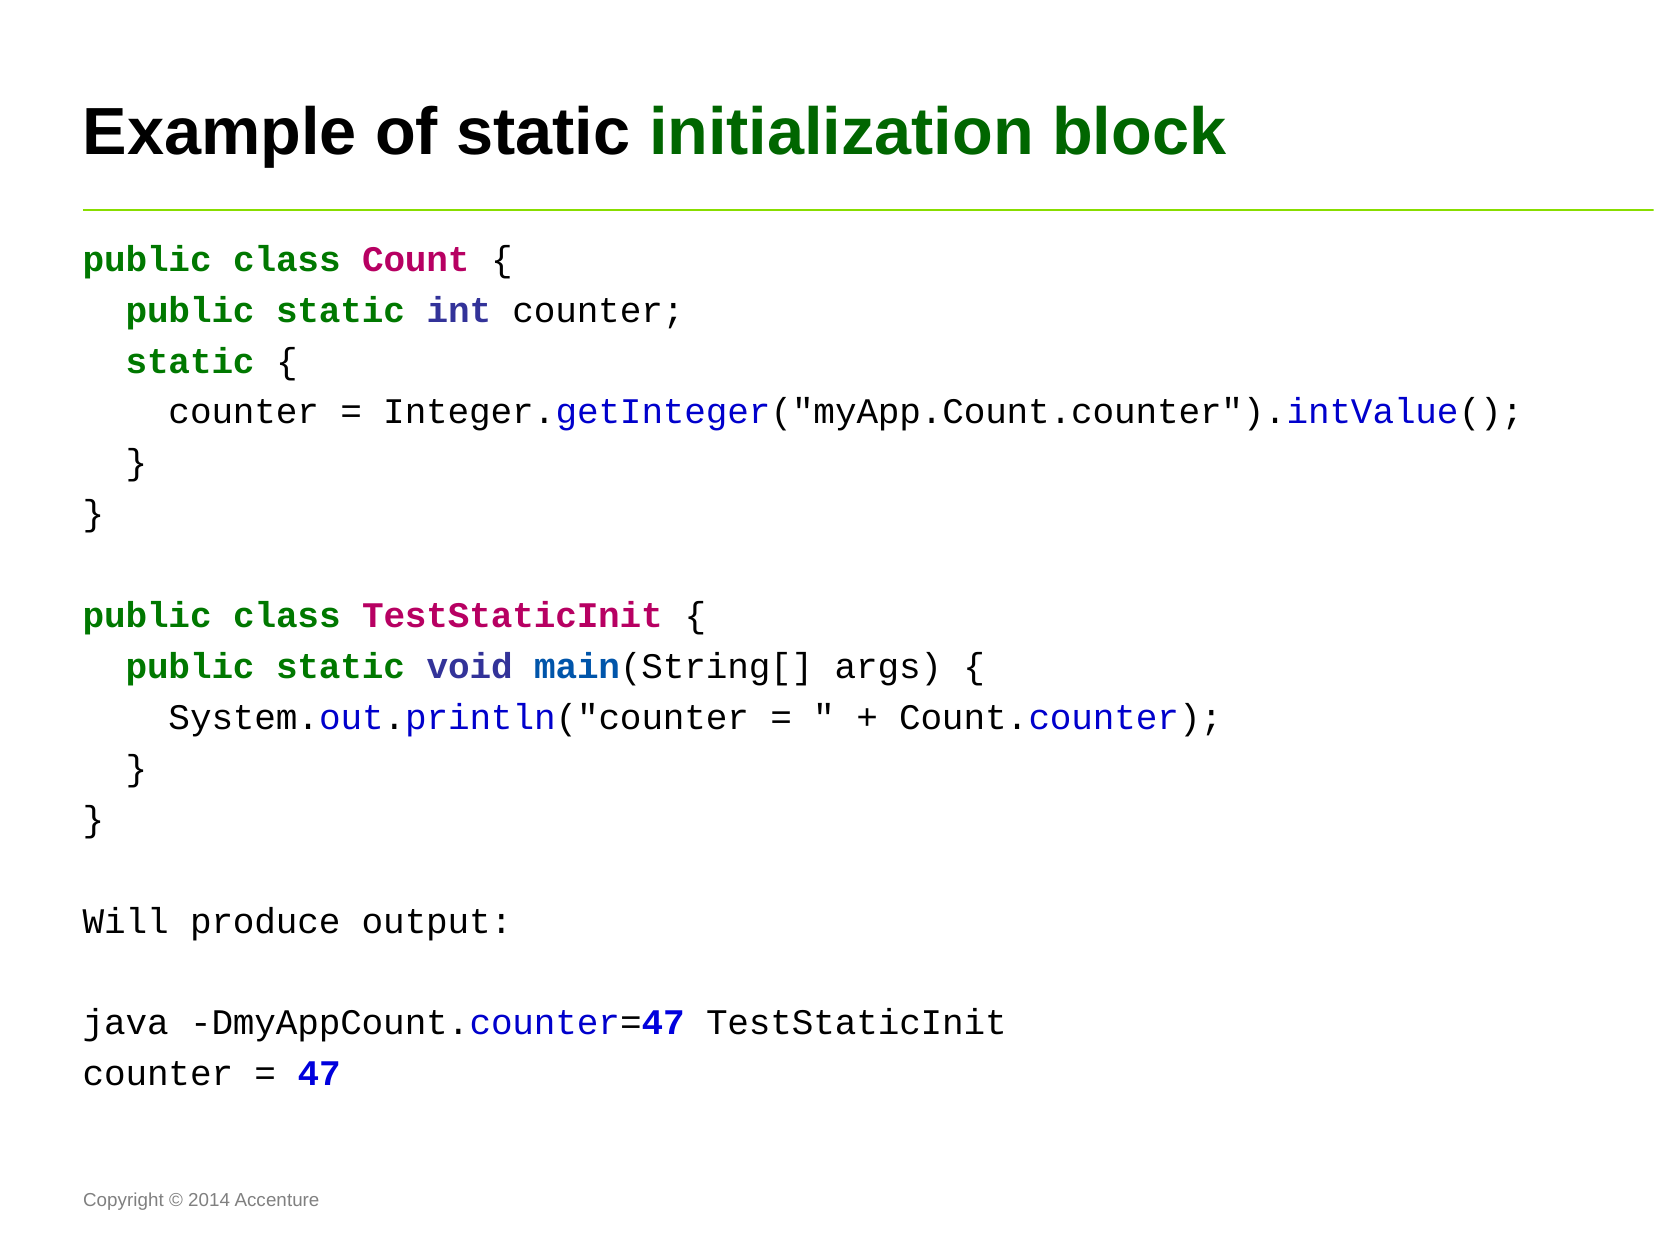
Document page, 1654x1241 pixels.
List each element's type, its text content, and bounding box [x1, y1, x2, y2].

title Example of static initialization block [82, 49, 1571, 213]
list public class Count { public static int counter; static { counter = Integer.getInteger("myApp.Count.counter").intValue(); } } public class TestStaticInit { public static void main(String[] args) { System.out.println("counter = " + Count.counter); } } Will produce output: java -DmyAppCount.counter=47 TestStaticInit counter = 47 [82, 231, 1538, 1146]
